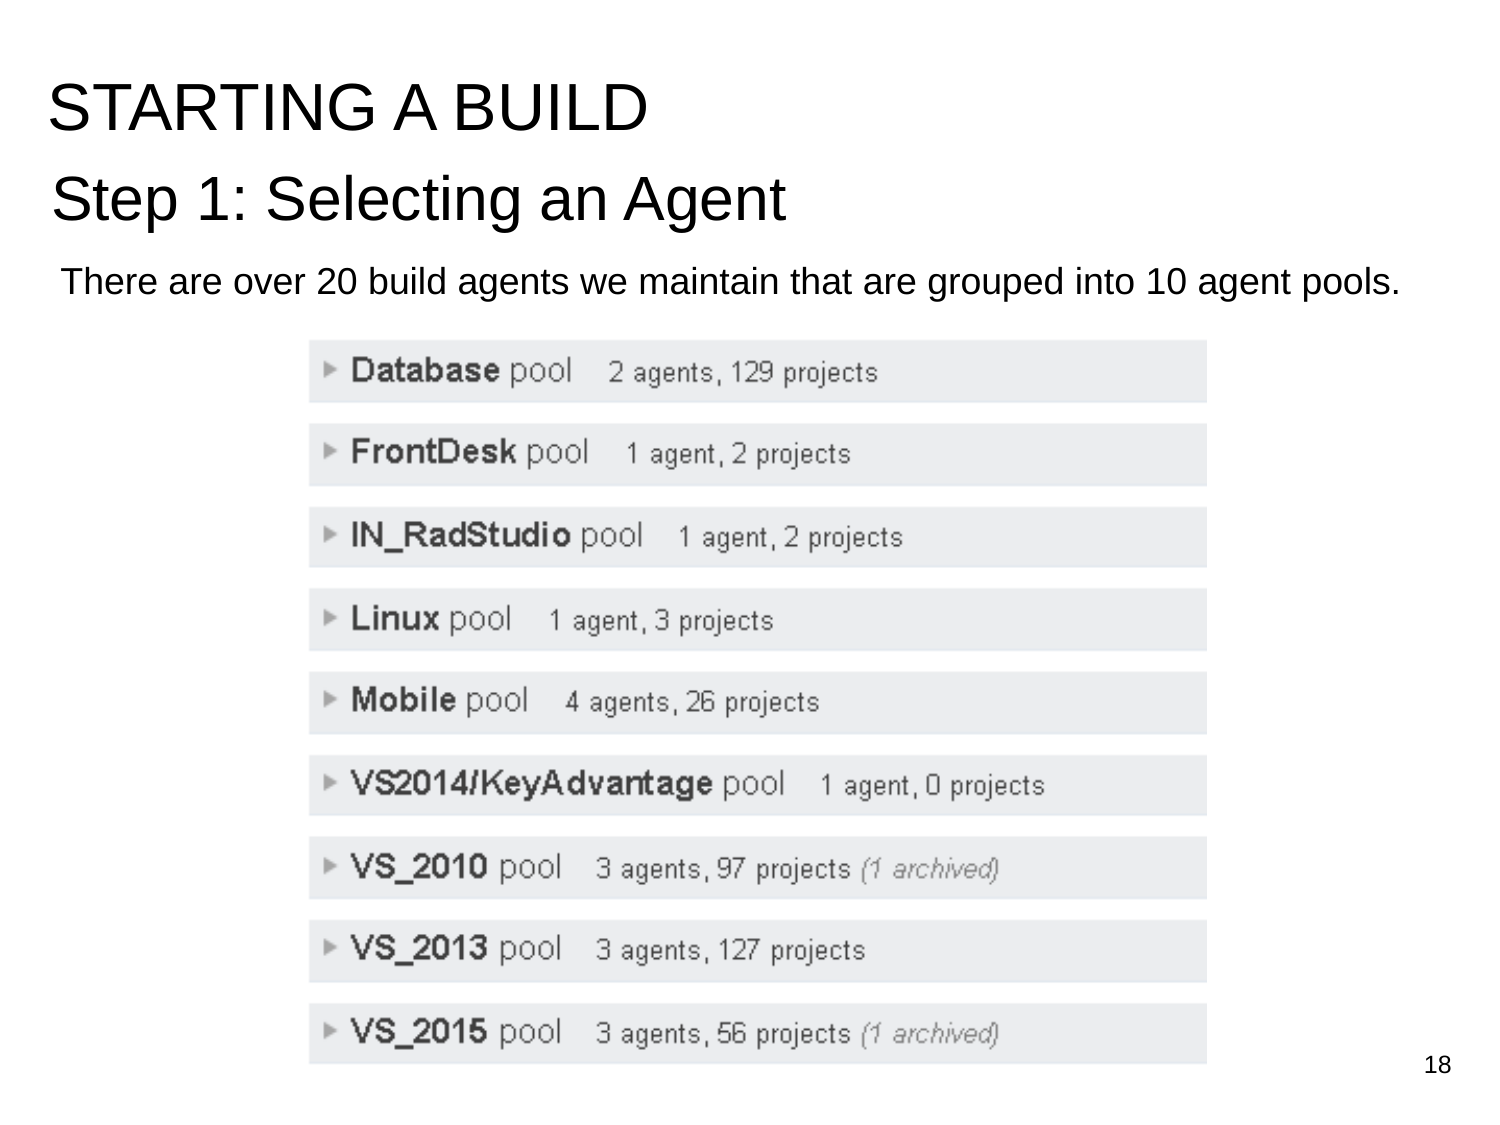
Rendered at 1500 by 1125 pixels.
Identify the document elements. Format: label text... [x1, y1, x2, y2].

title Starting a build [48, 57, 1452, 150]
slide_number <number> [1325, 1047, 1452, 1080]
picture [293, 355, 1207, 1079]
list Step 1: Selecting an Agent [48, 150, 1452, 241]
text_box There are over 20 build agents we maintain that are grouped into 10 agent pools. [24, 249, 1438, 355]
